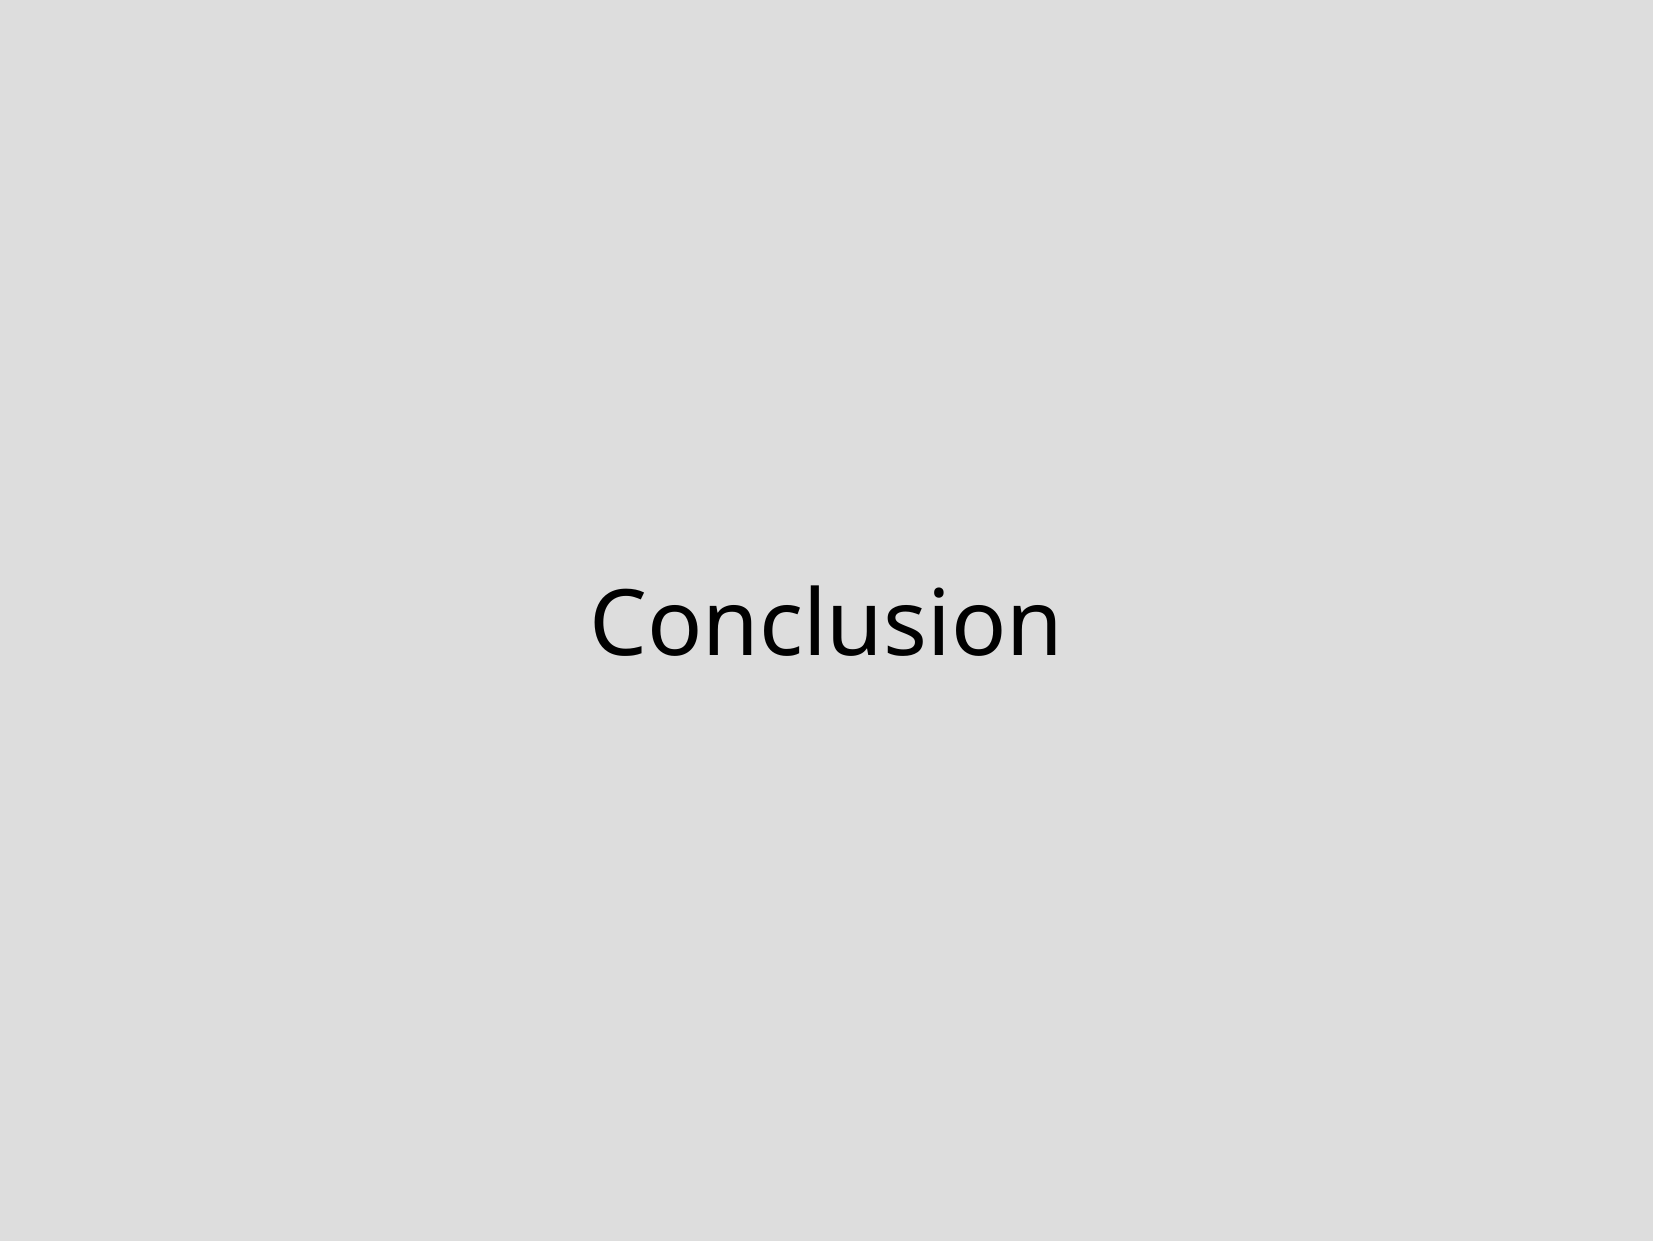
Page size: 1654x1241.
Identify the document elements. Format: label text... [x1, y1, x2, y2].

title Conclusion [82, 516, 1571, 724]
